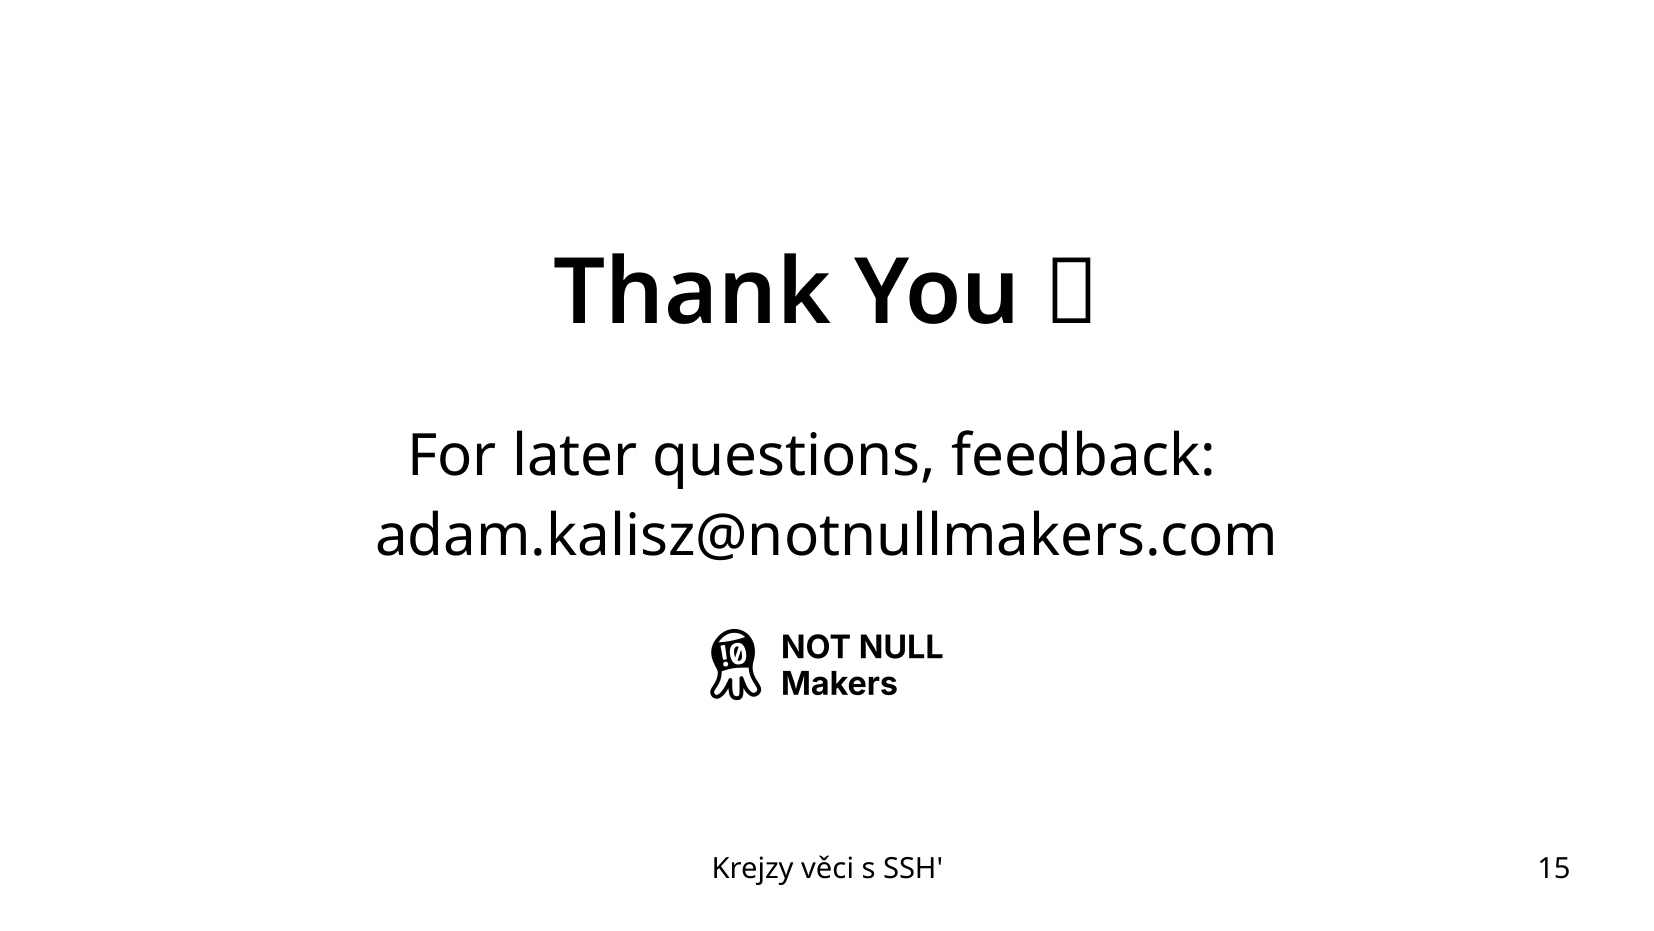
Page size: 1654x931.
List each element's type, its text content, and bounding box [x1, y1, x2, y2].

picture [676, 604, 977, 725]
title For later questions, feedback: adam.kalisz@notnullmakers.com [82, 409, 1571, 576]
title Thank You 🎉 [82, 210, 1571, 366]
